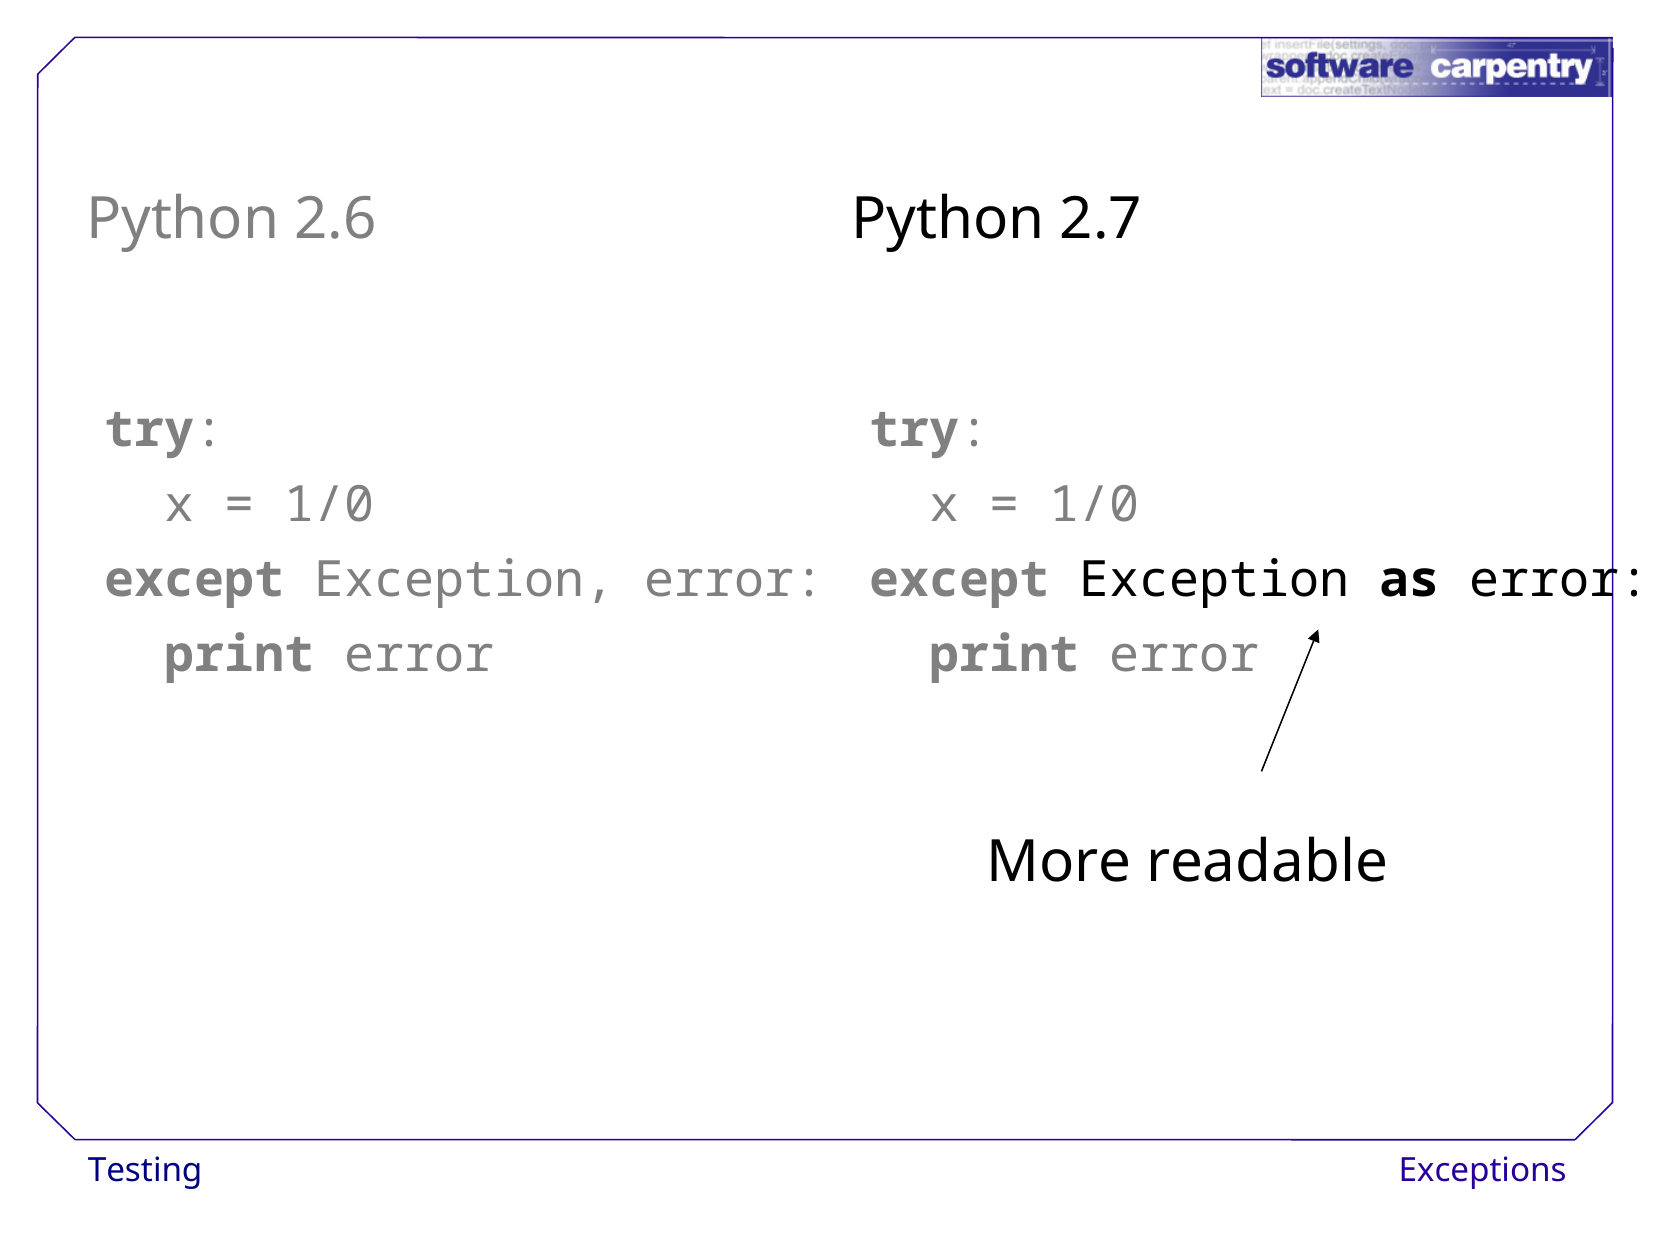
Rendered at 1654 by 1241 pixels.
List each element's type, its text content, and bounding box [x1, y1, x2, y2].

picture [1261, 39, 1613, 97]
text_box Python 2.6 [71, 138, 542, 259]
text_box try: x = 1/0 except Exception as error: print error [854, 374, 1423, 1093]
text_box try: x = 1/0 except Exception, error: print error [89, 374, 657, 1093]
text_box Python 2.7 [836, 138, 1307, 259]
text_box More readable [971, 780, 1553, 902]
